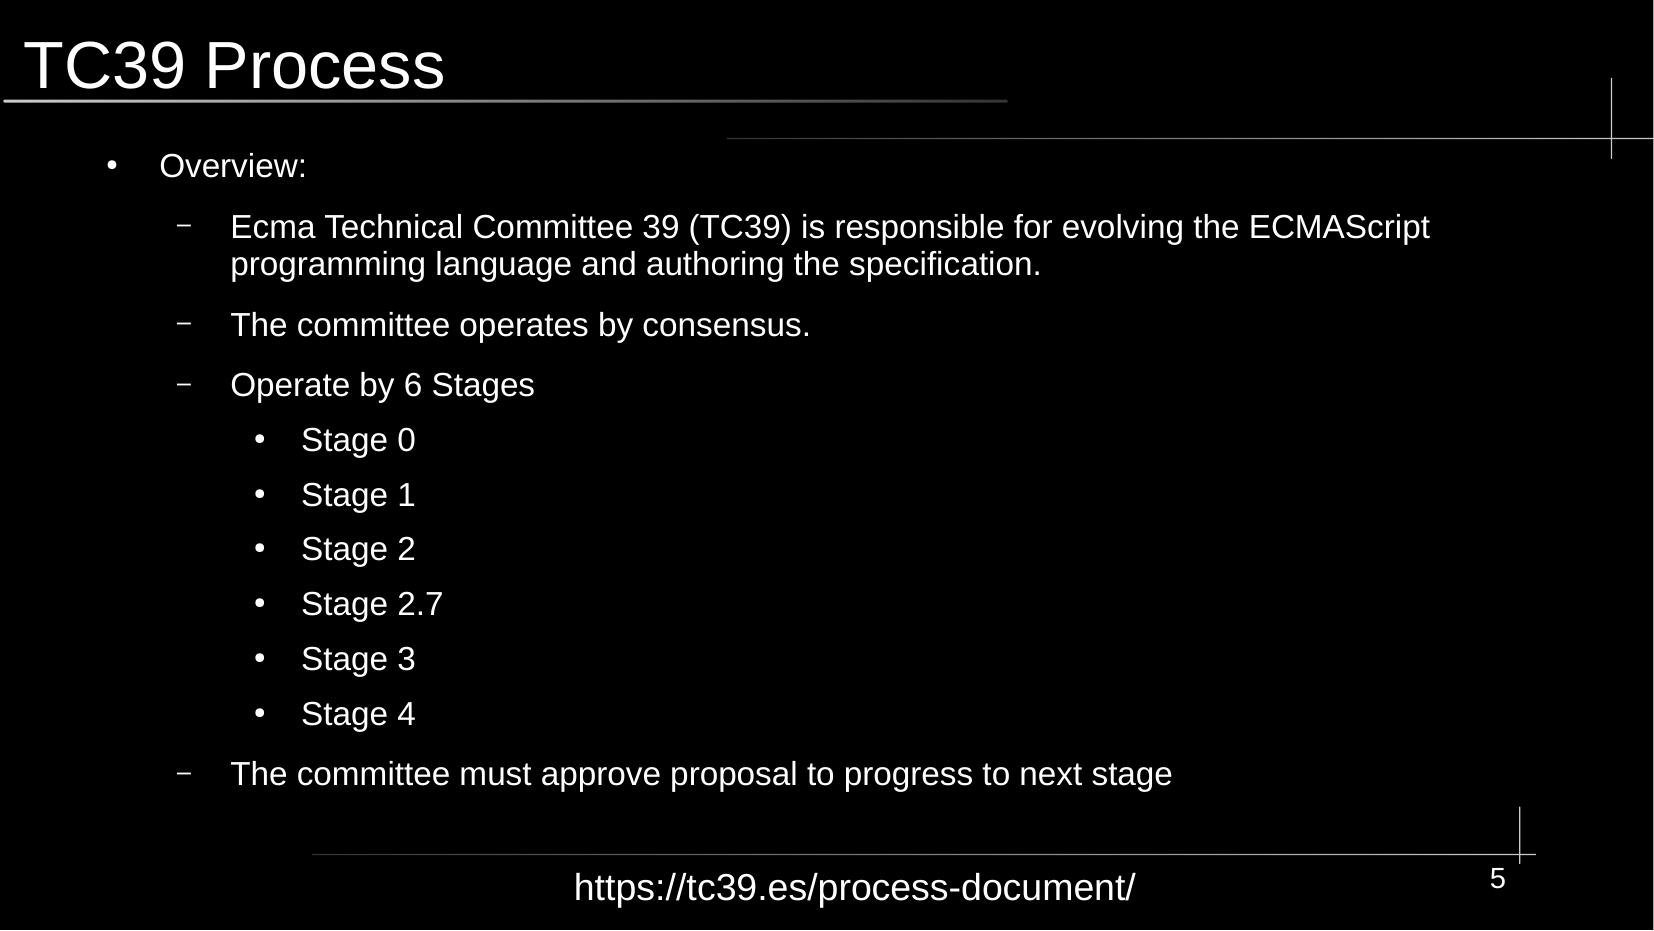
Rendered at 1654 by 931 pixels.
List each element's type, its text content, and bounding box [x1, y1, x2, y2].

list Overview: Ecma Technical Committee 39 (TC39) is responsible for evolving the ECMAScript programming language and authoring the specification. The committee operates by consensus. Operate by 6 Stages Stage 0 Stage 1 Stage 2 Stage 2.7 Stage 3 Stage 4 The committee must approve proposal to progress to next stage [88, 147, 1577, 798]
title TC39 Process [23, 11, 1589, 119]
text_box https://tc39.es/process-document/ [559, 858, 1152, 916]
